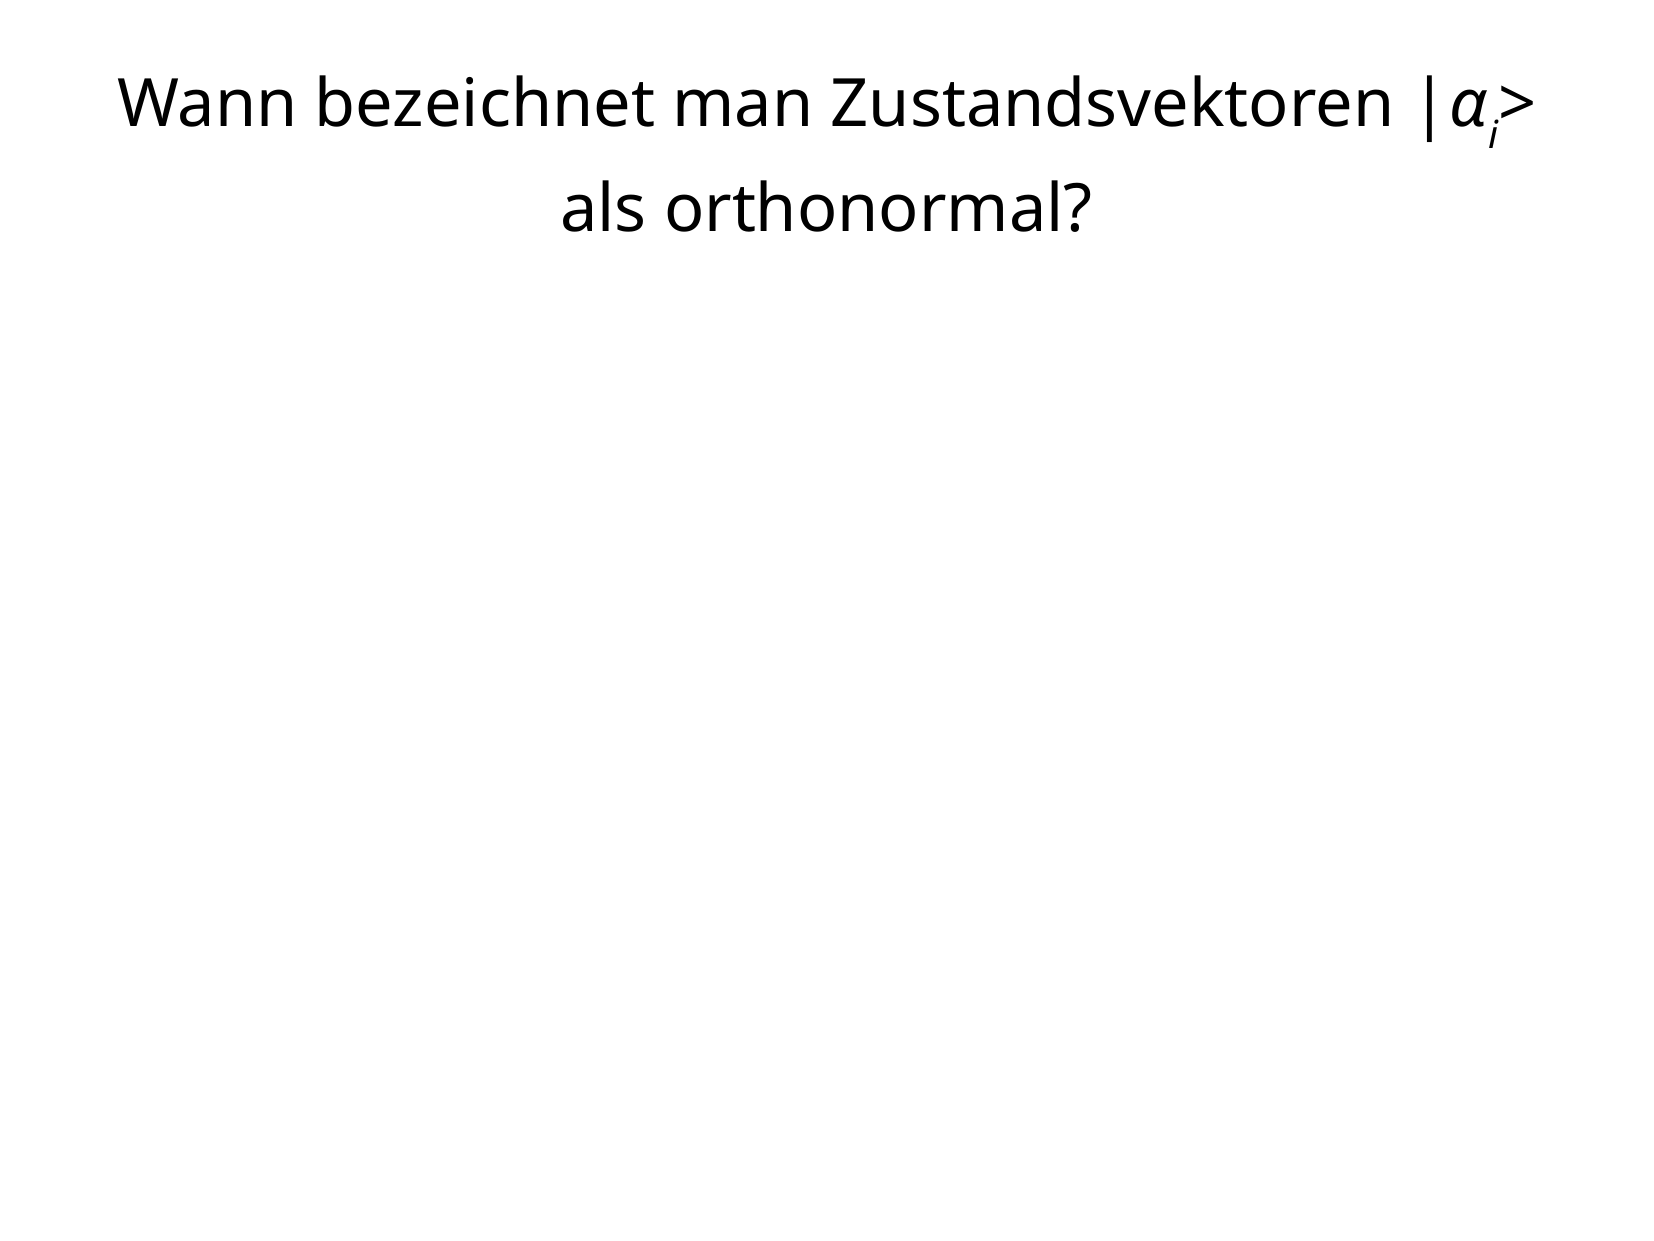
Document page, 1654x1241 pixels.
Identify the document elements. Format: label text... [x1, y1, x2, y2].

title Wann bezeichnet man Zustandsvektoren |αi> als orthonormal? [82, 49, 1571, 257]
